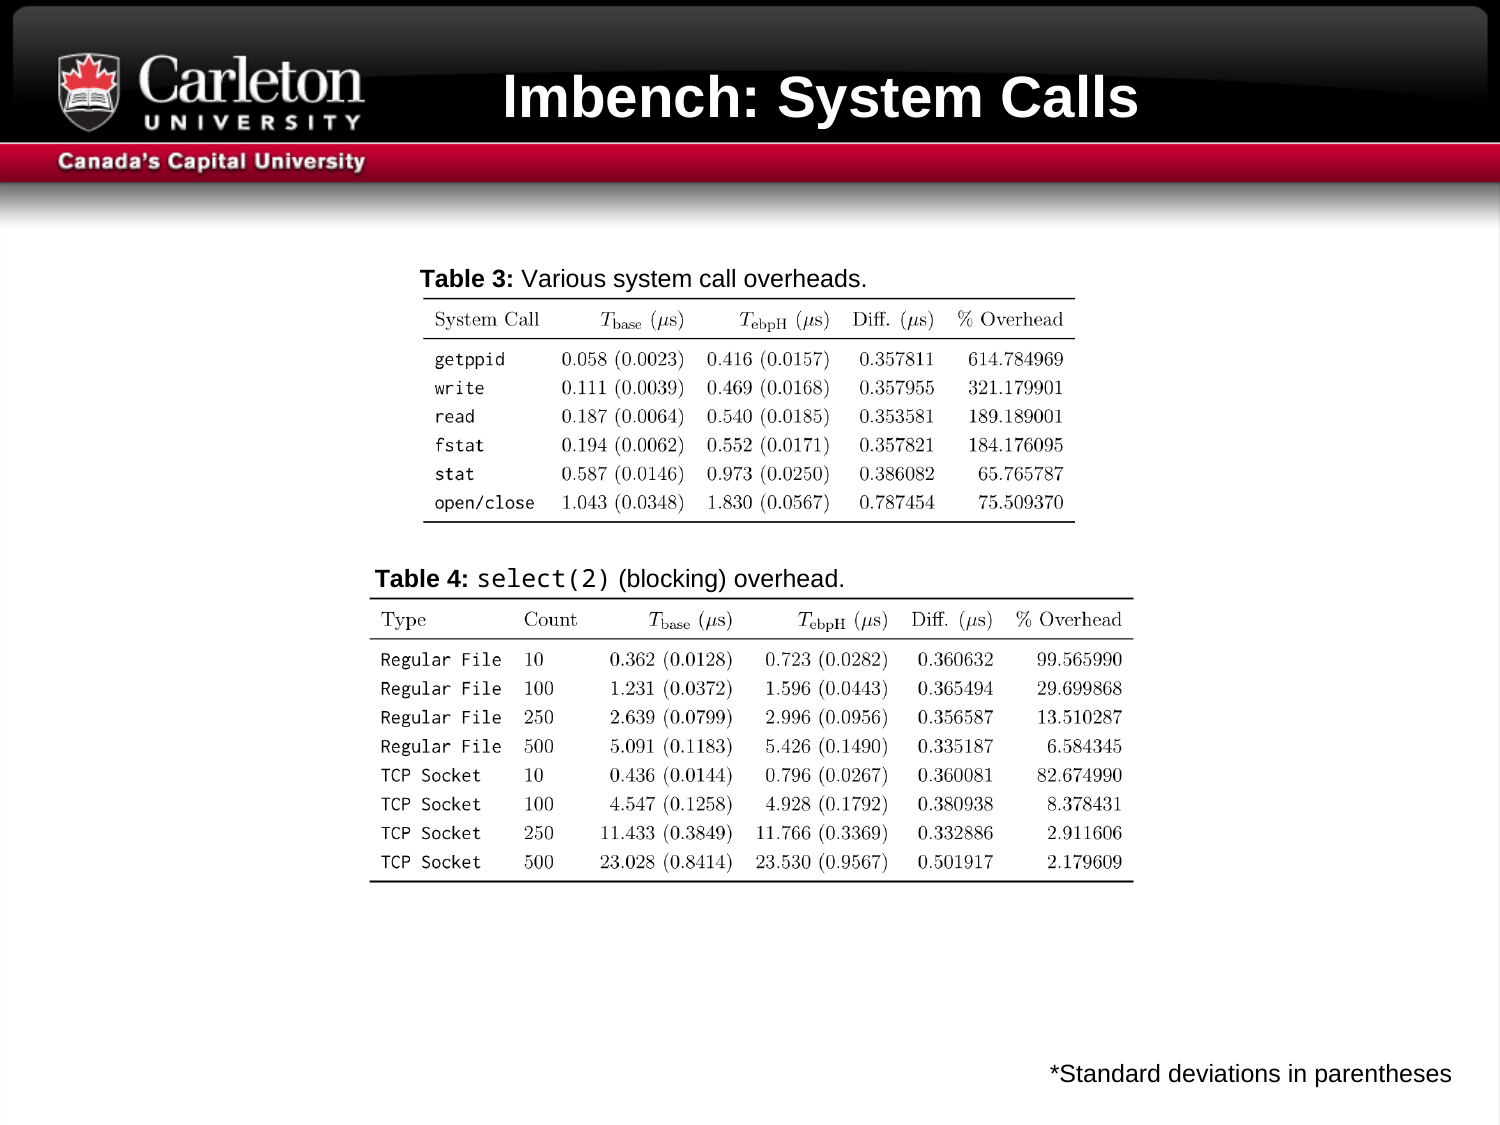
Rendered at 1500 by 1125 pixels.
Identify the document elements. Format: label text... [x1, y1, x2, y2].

text_box Table 3: Various system call overheads. [405, 254, 976, 330]
text_box Table 4: select(2) (blocking) overhead. [360, 555, 931, 631]
title lmbench: System Calls [487, 37, 1438, 150]
text_box *Standard deviations in parentheses [1035, 1050, 1471, 1125]
picture [0, 0, 1500, 1125]
